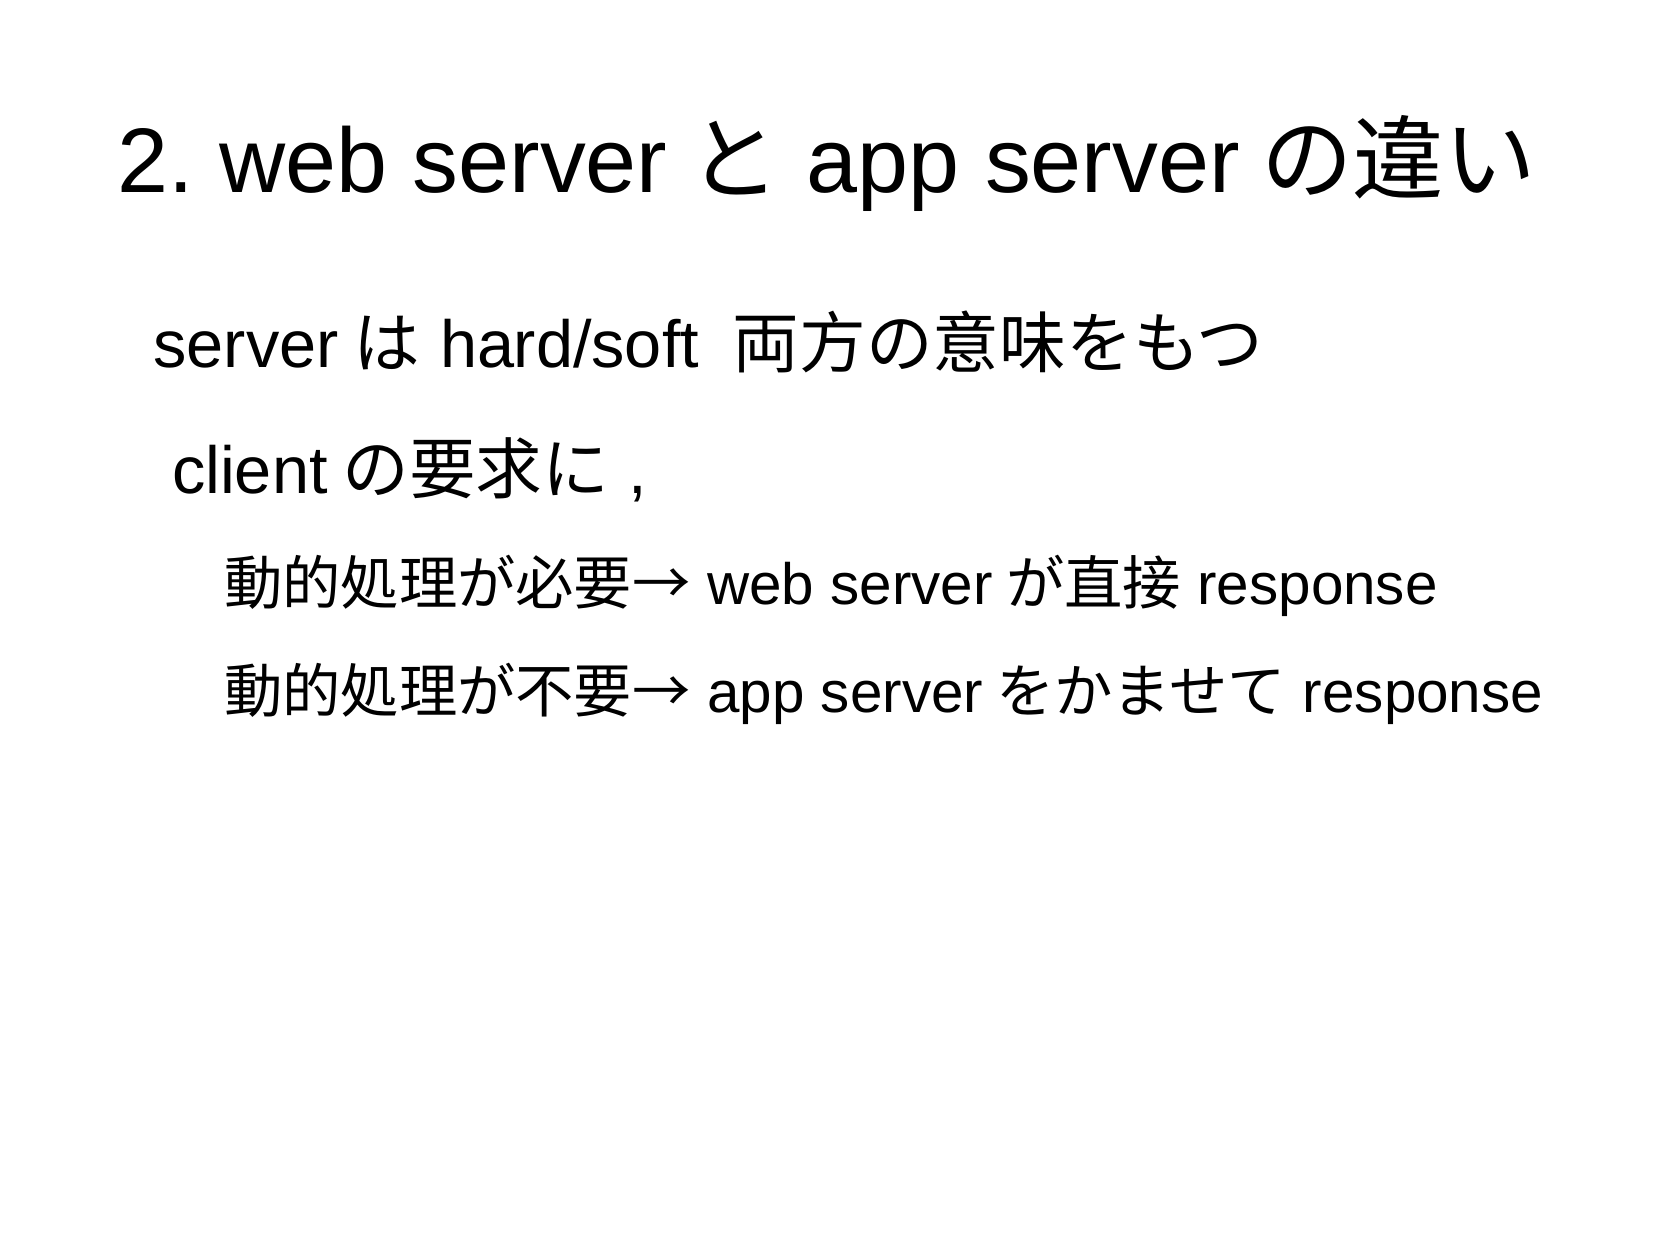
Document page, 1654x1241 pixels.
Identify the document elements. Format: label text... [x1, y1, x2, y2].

title 2. web serverとapp serverの違い [82, 49, 1571, 257]
list serverはhard/soft 両方の意味をもつ clientの要求に, 動的処理が必要→web serverが直接response 動的処理が不要→app serverをかませてresponse [82, 290, 1571, 1010]
